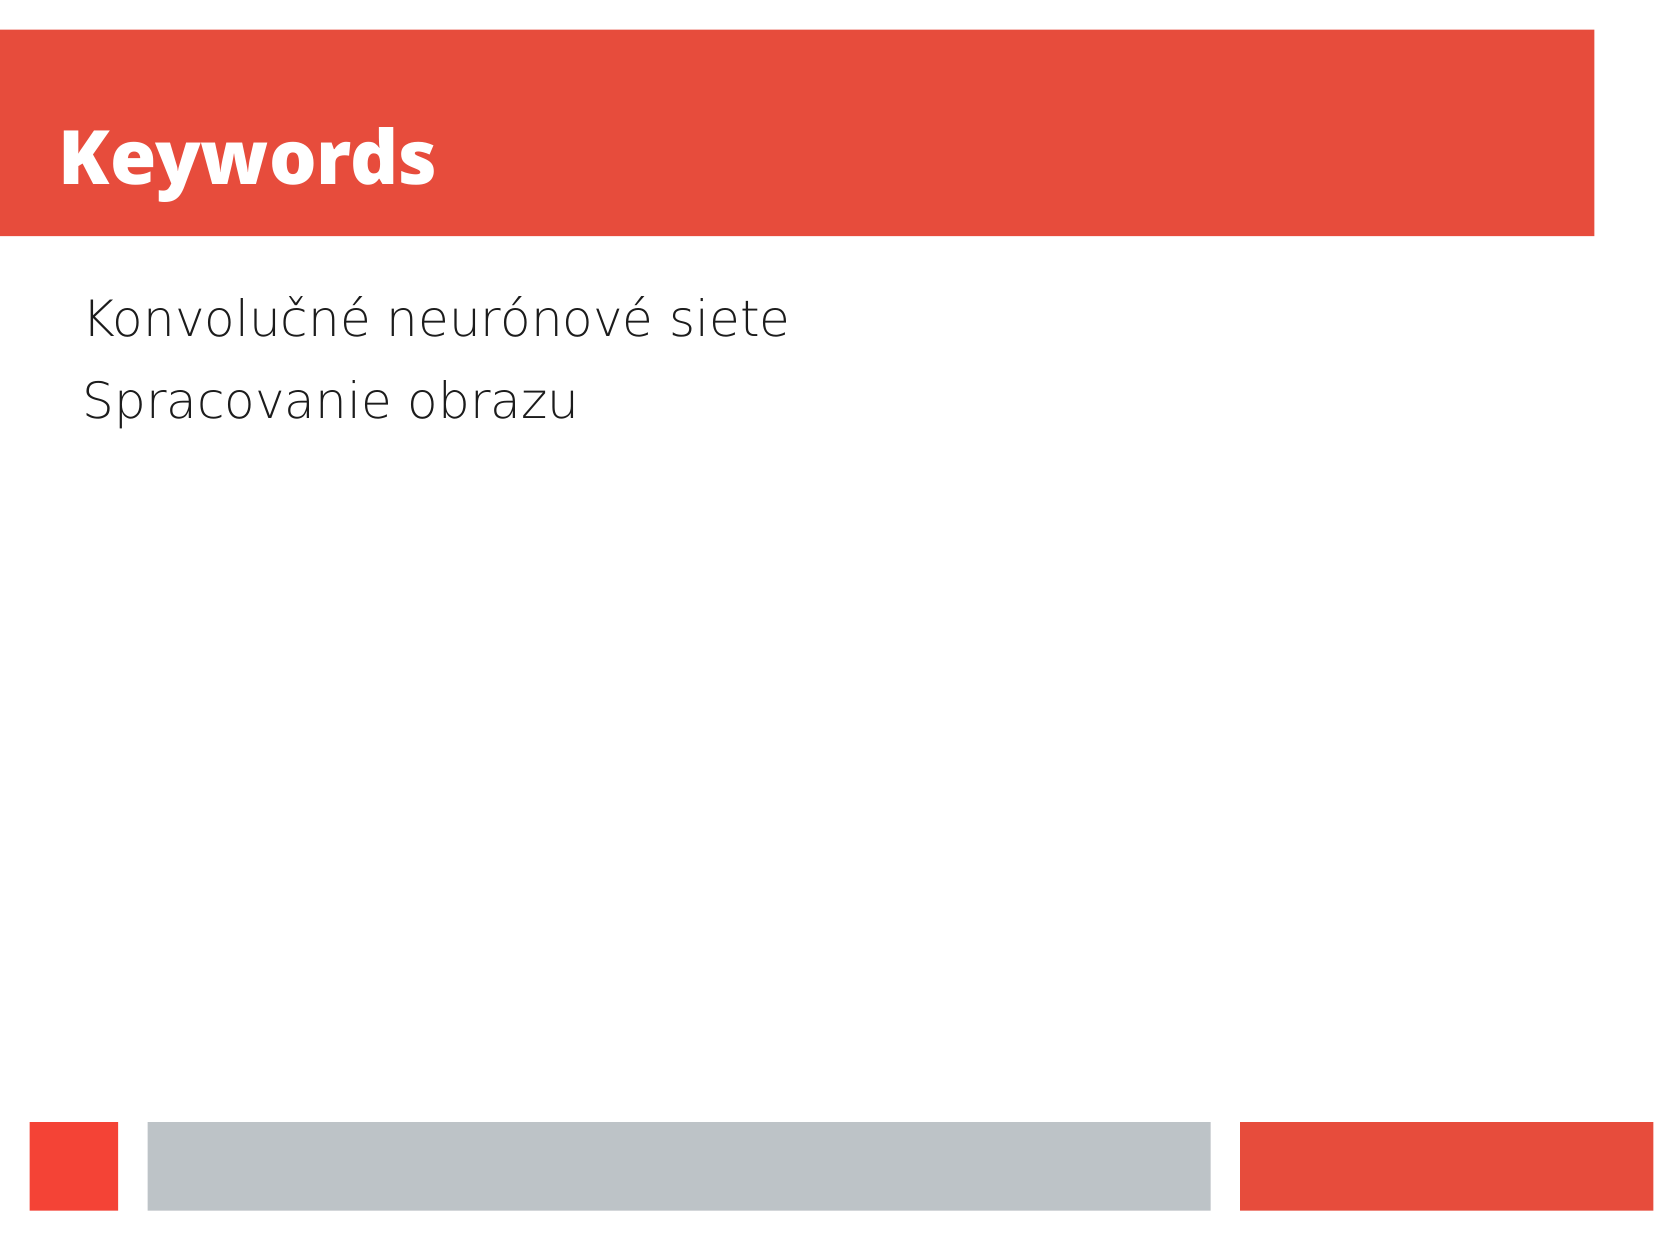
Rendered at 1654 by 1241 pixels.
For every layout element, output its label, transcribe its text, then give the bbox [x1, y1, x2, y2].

title Keywords [59, 59, 1595, 207]
list Konvolučné neurónové siete Spracovanie obrazu [82, 290, 1571, 1010]
